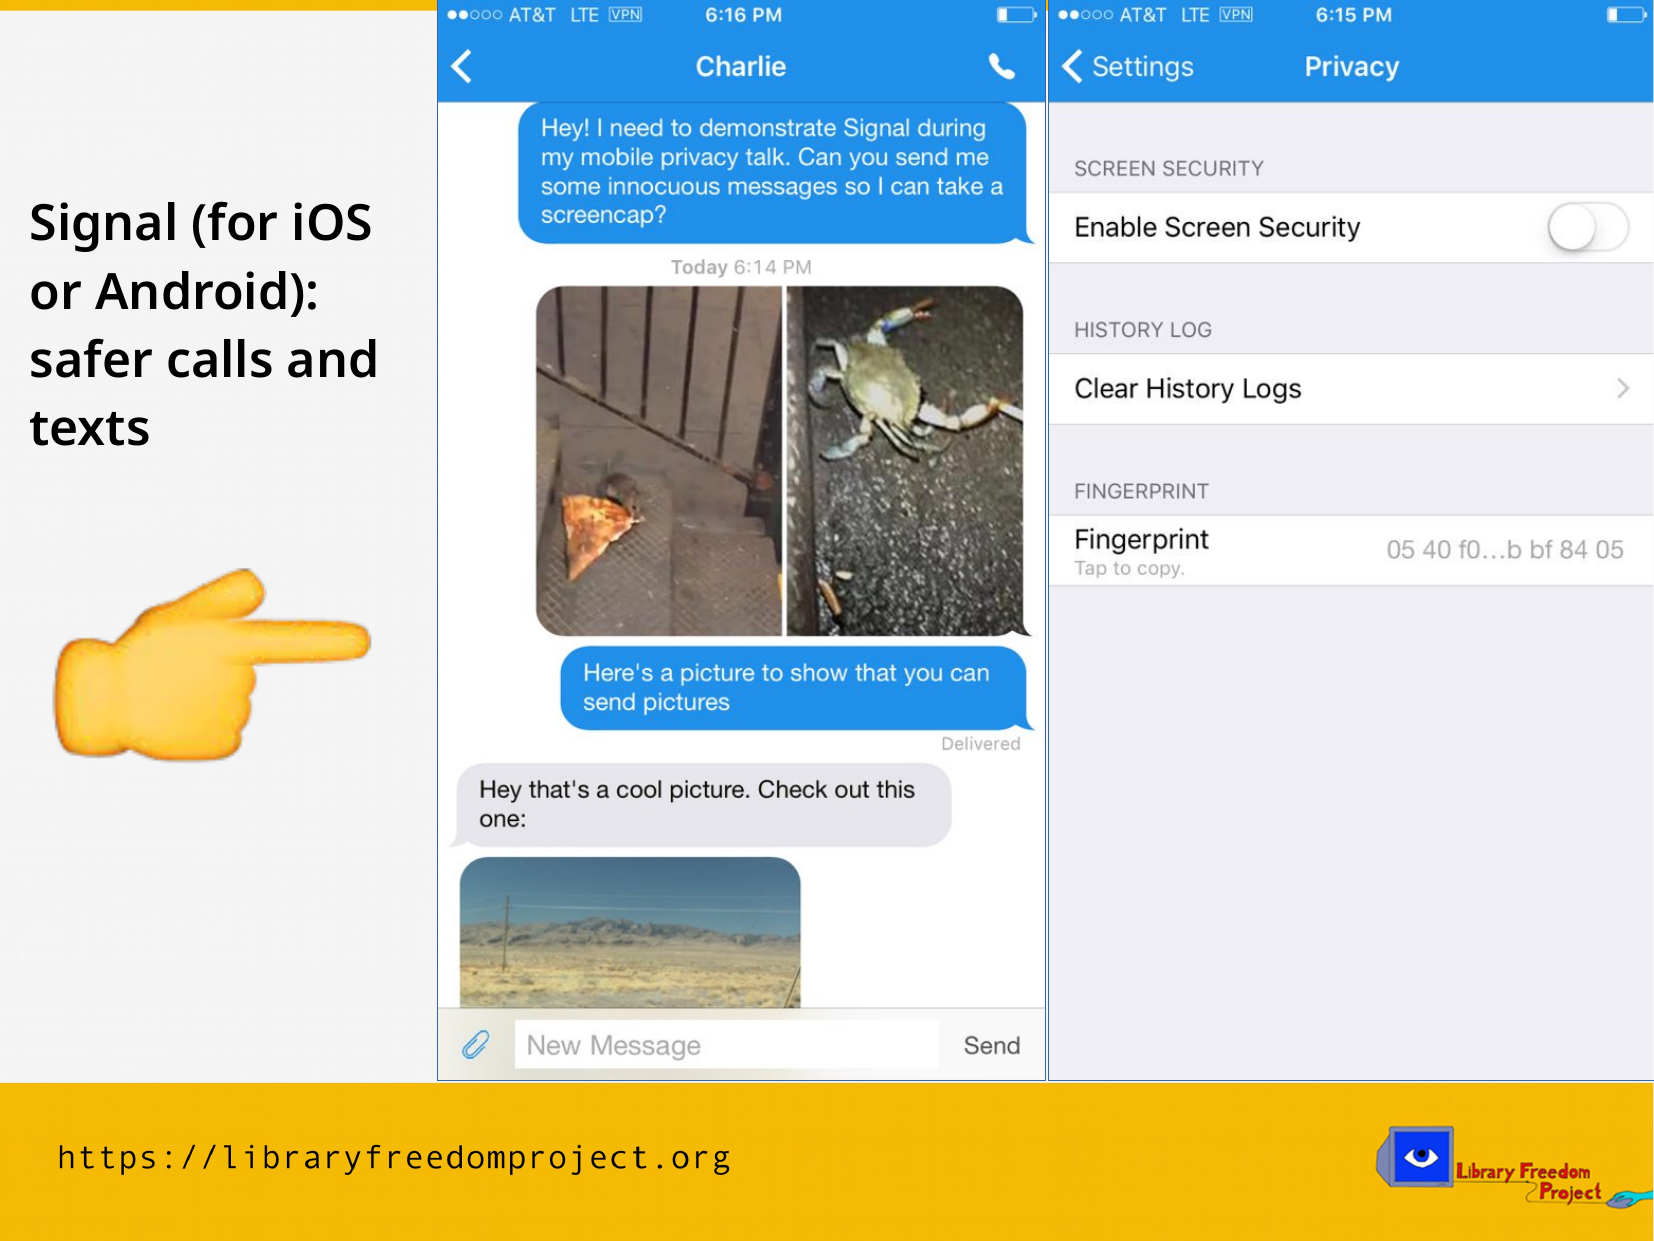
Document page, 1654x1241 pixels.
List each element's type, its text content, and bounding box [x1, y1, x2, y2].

picture [0, 0, 1654, 1241]
text_box Signal (for iOS or Android): safer calls and texts [15, 180, 426, 472]
